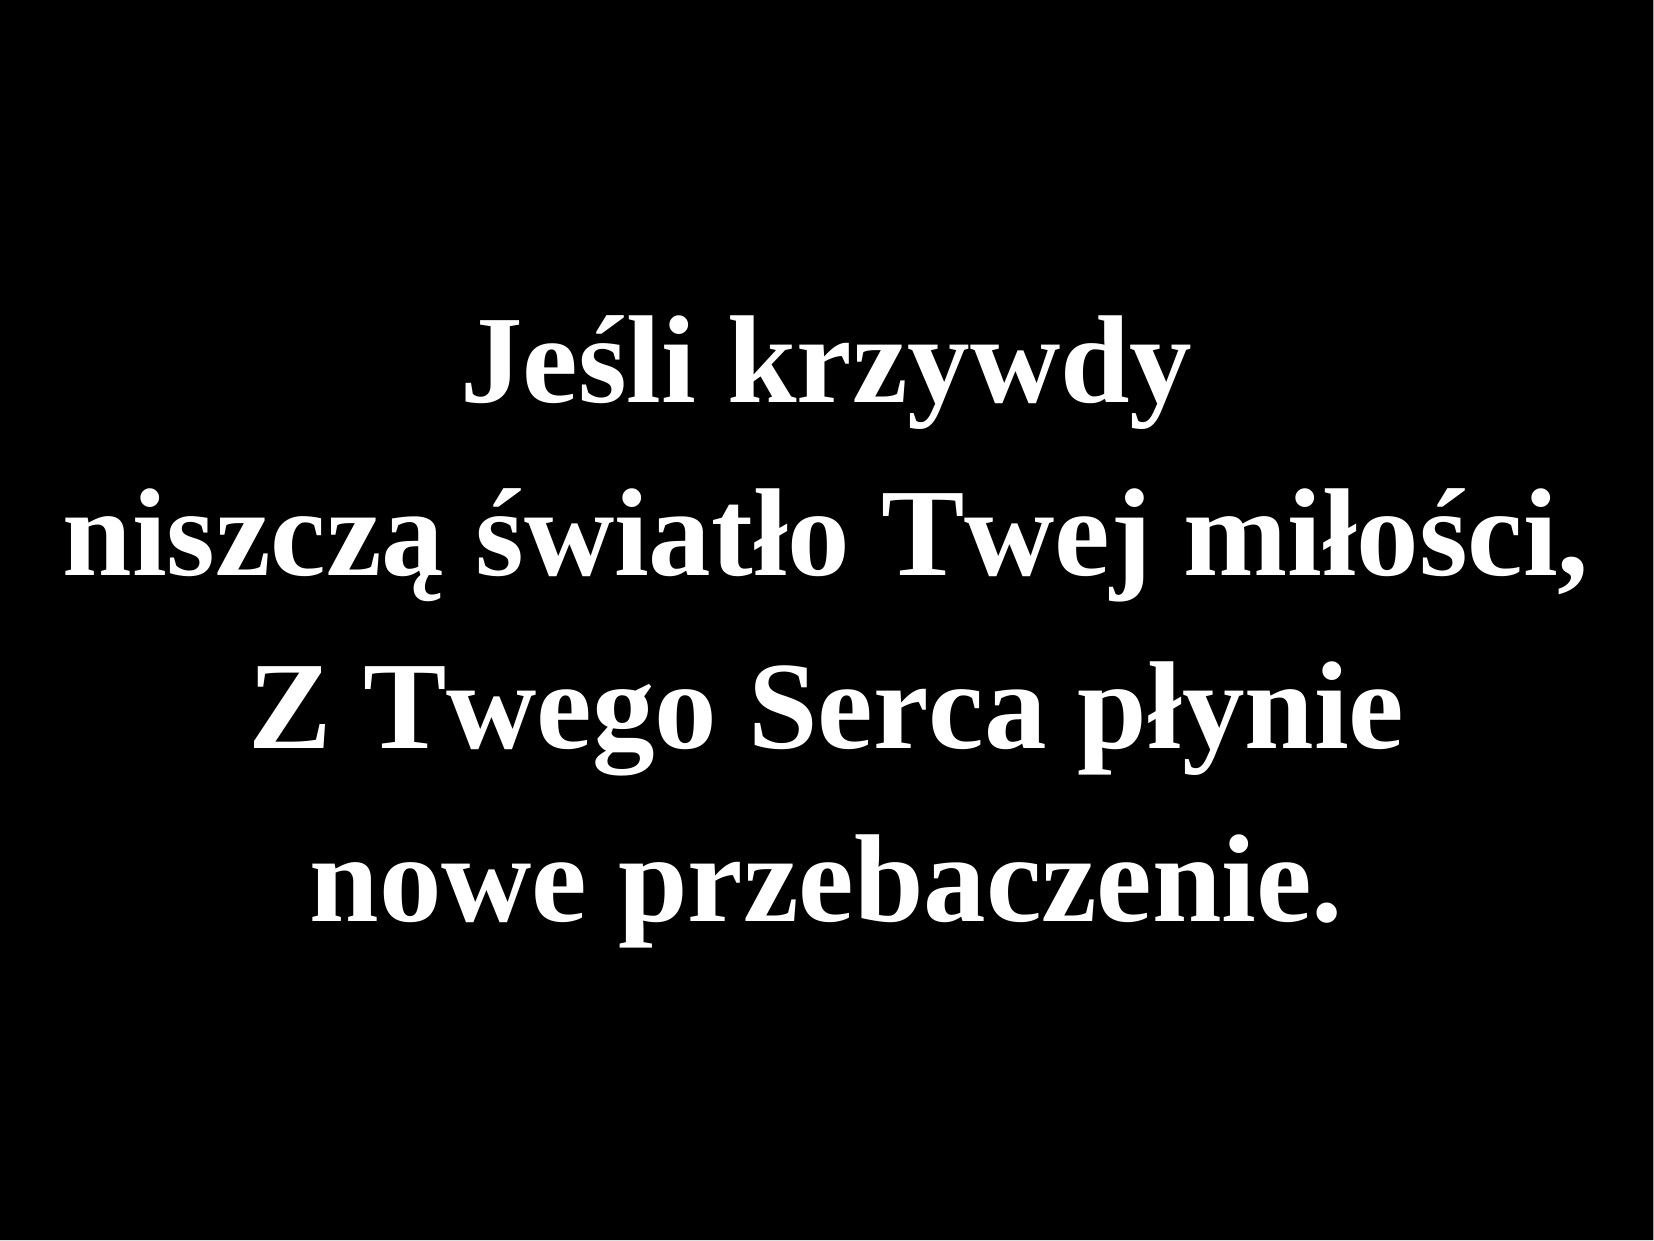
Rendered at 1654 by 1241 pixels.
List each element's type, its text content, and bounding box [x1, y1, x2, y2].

title Jeśli krzywdy ppp niszczą światło Twej miłości, ppp Z Twego Serca płynie ppp nowe przebaczenie. [0, 0, 1654, 1241]
